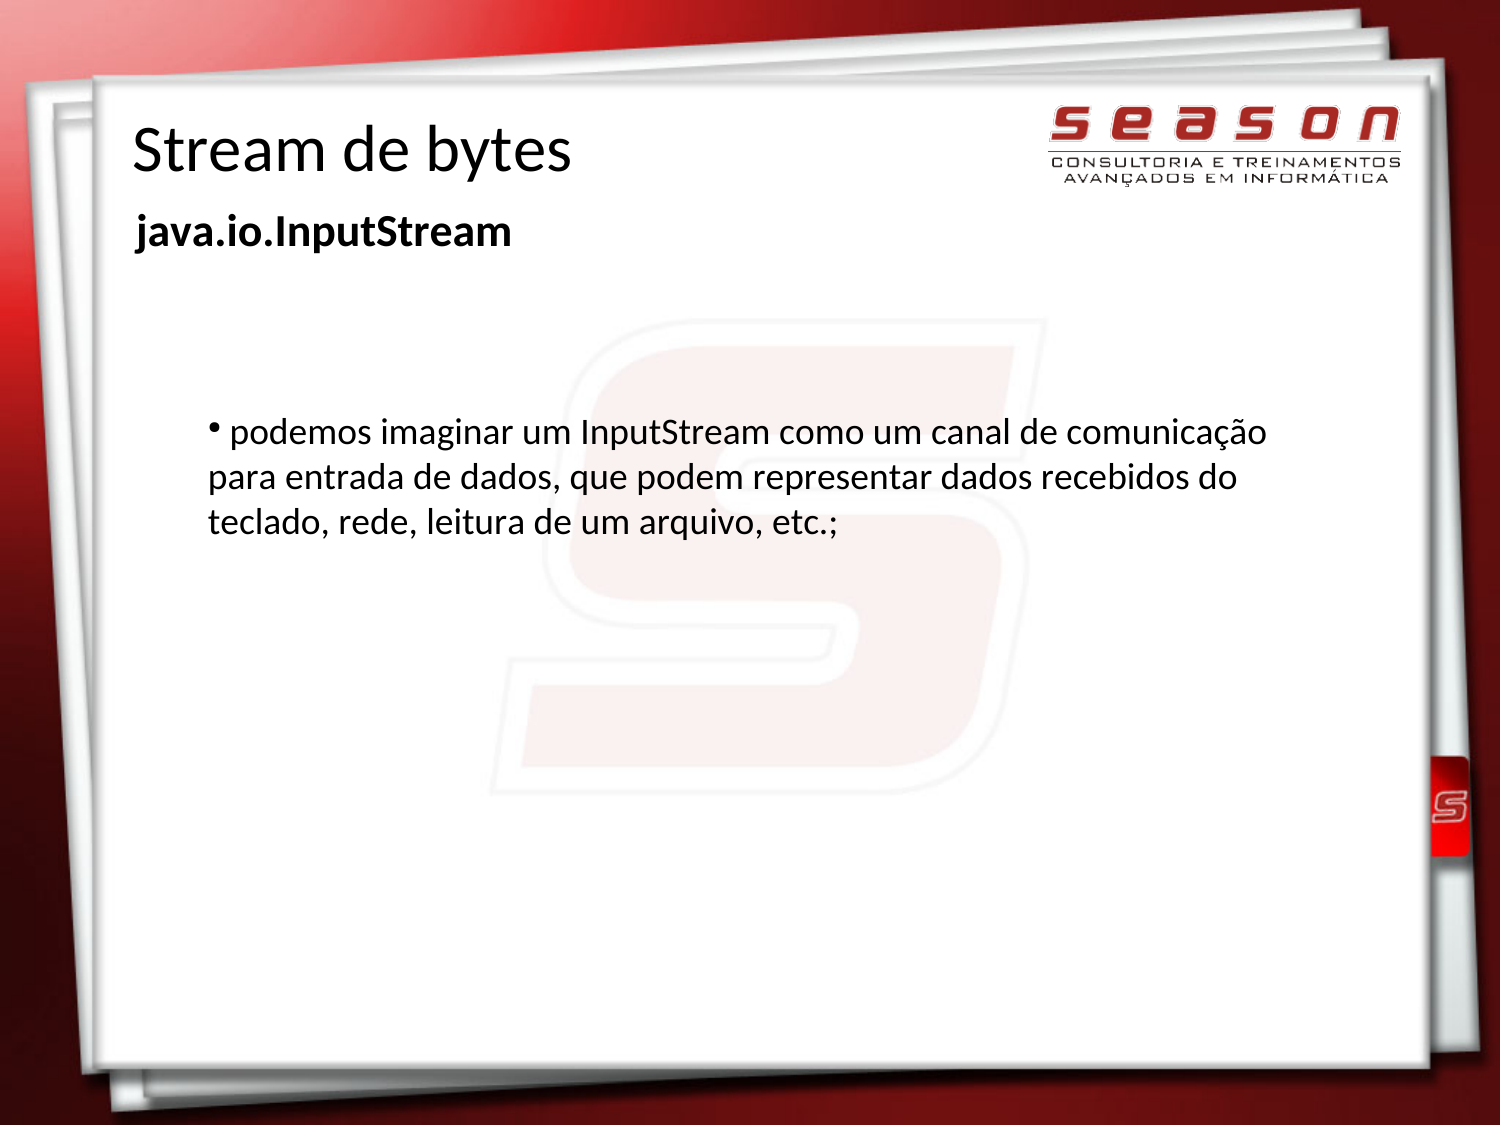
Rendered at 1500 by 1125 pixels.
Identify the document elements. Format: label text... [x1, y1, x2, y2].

title Stream de bytes [118, 33, 1394, 257]
text_box java.io.InputStream [119, 200, 1240, 256]
text_box podemos imaginar um InputStream como um canal de comunicação para entrada de dados, que podem representar dados recebidos do teclado, rede, leitura de um arquivo, etc.; [207, 357, 1328, 591]
picture [0, 0, 1500, 1125]
